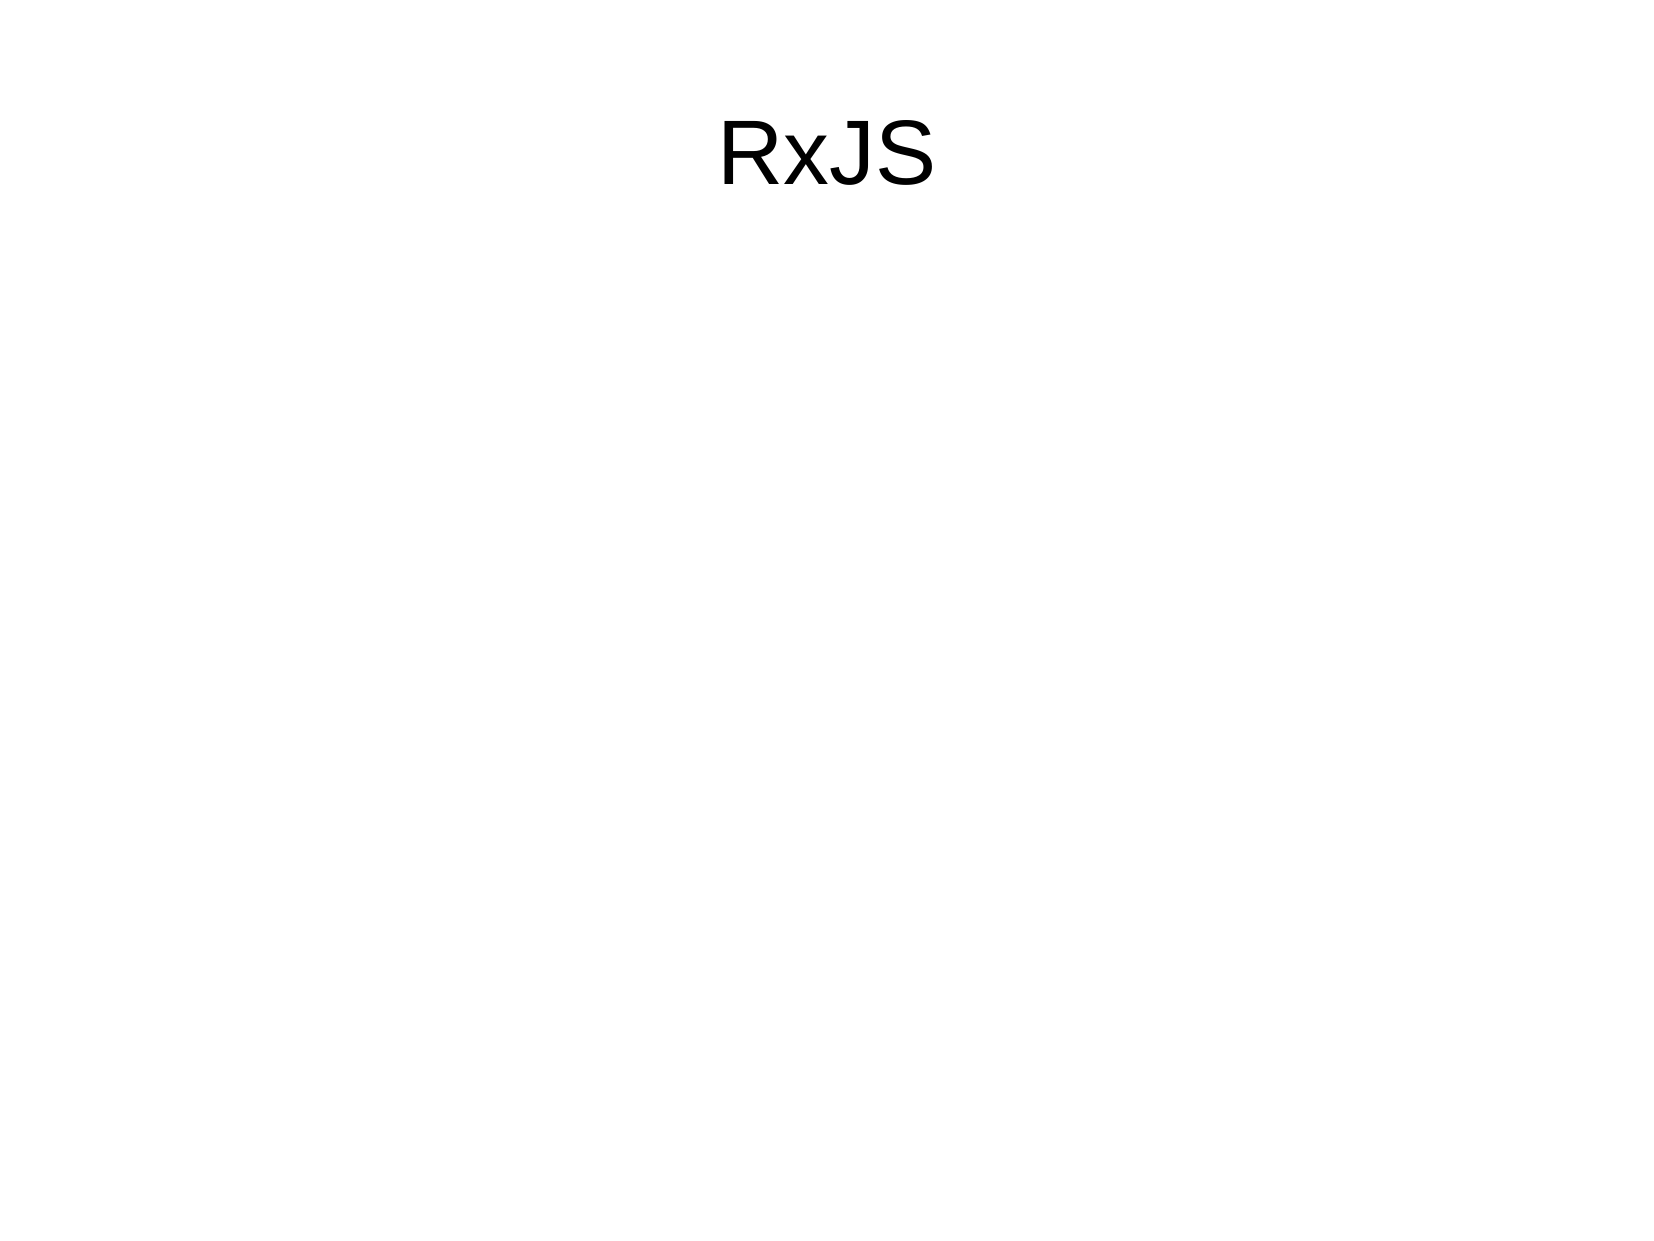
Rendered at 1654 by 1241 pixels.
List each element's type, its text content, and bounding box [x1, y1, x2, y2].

title RxJS [82, 49, 1571, 257]
